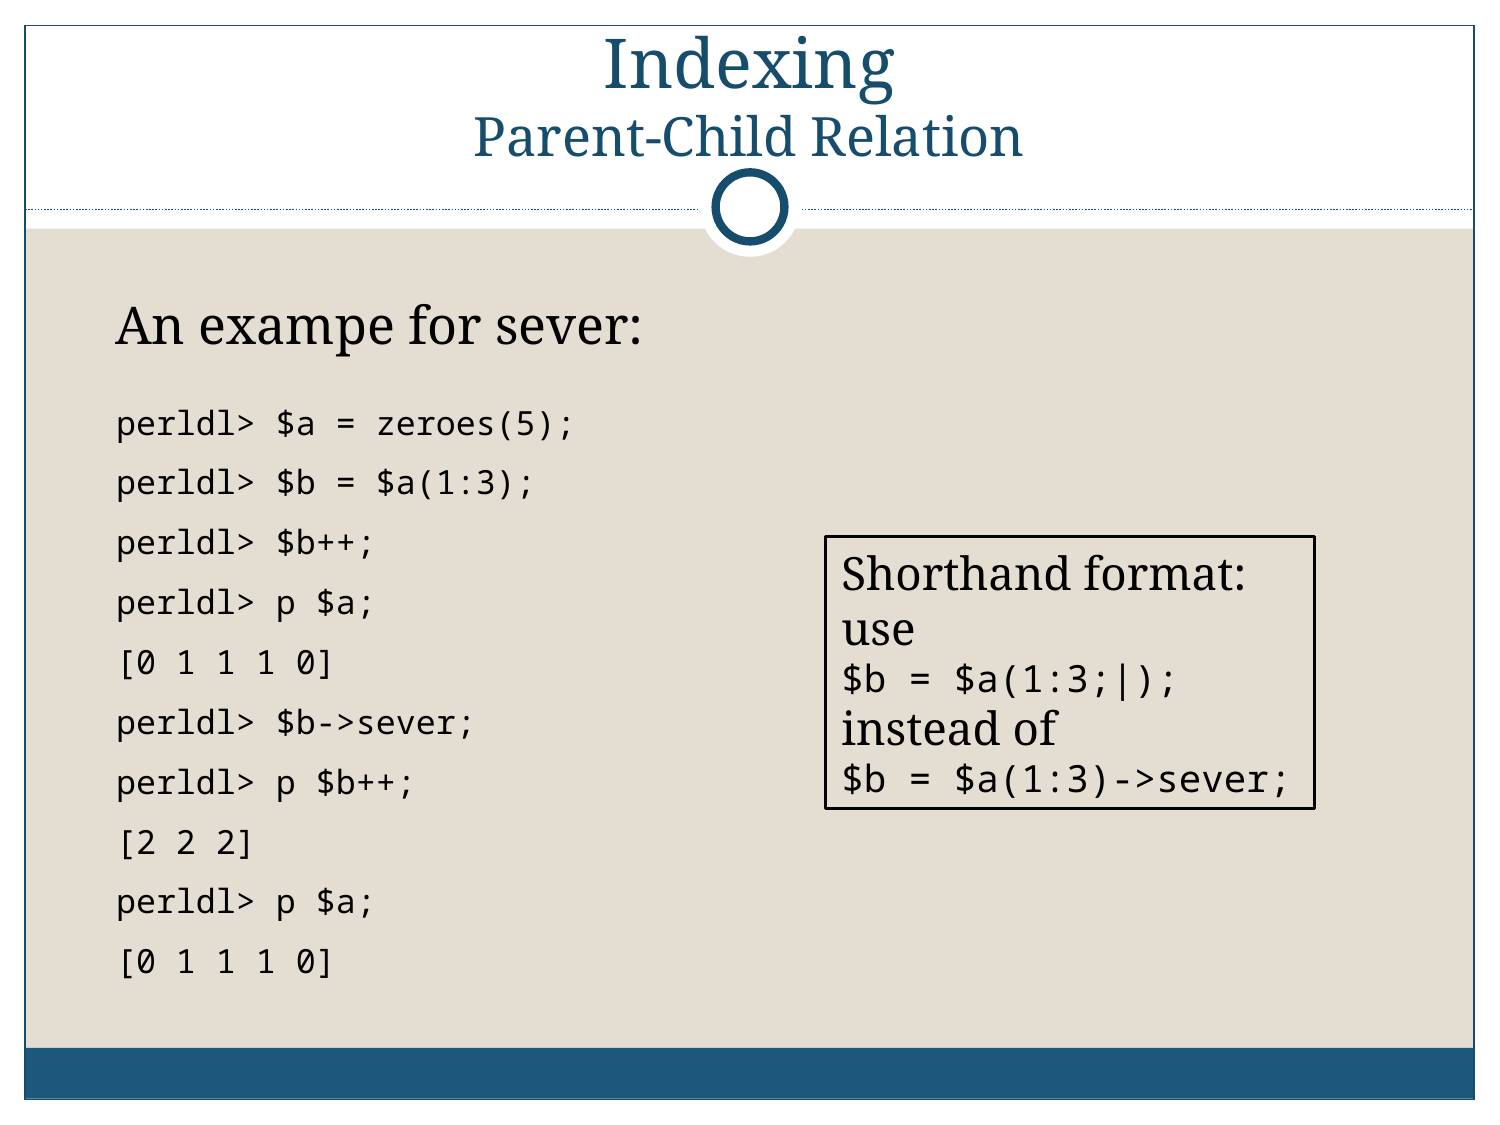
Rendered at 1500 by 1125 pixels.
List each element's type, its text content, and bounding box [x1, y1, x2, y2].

text_box Shorthand format: use $b = $a(1:3;|); instead of $b = $a(1:3)->sever; [825, 536, 1315, 809]
text_box An exampe for sever: [100, 285, 1147, 363]
text_box perldl> $a = zeroes(5); perldl> $b = $a(1:3); perldl> $b++; perldl> p $a; [0 1 1 1 0] perldl> $b->sever; perldl> p $b++; [2 2 2] perldl> p $a; [0 1 1 1 0] [101, 374, 842, 988]
title Indexing Parent-Child Relation [49, 12, 1450, 175]
